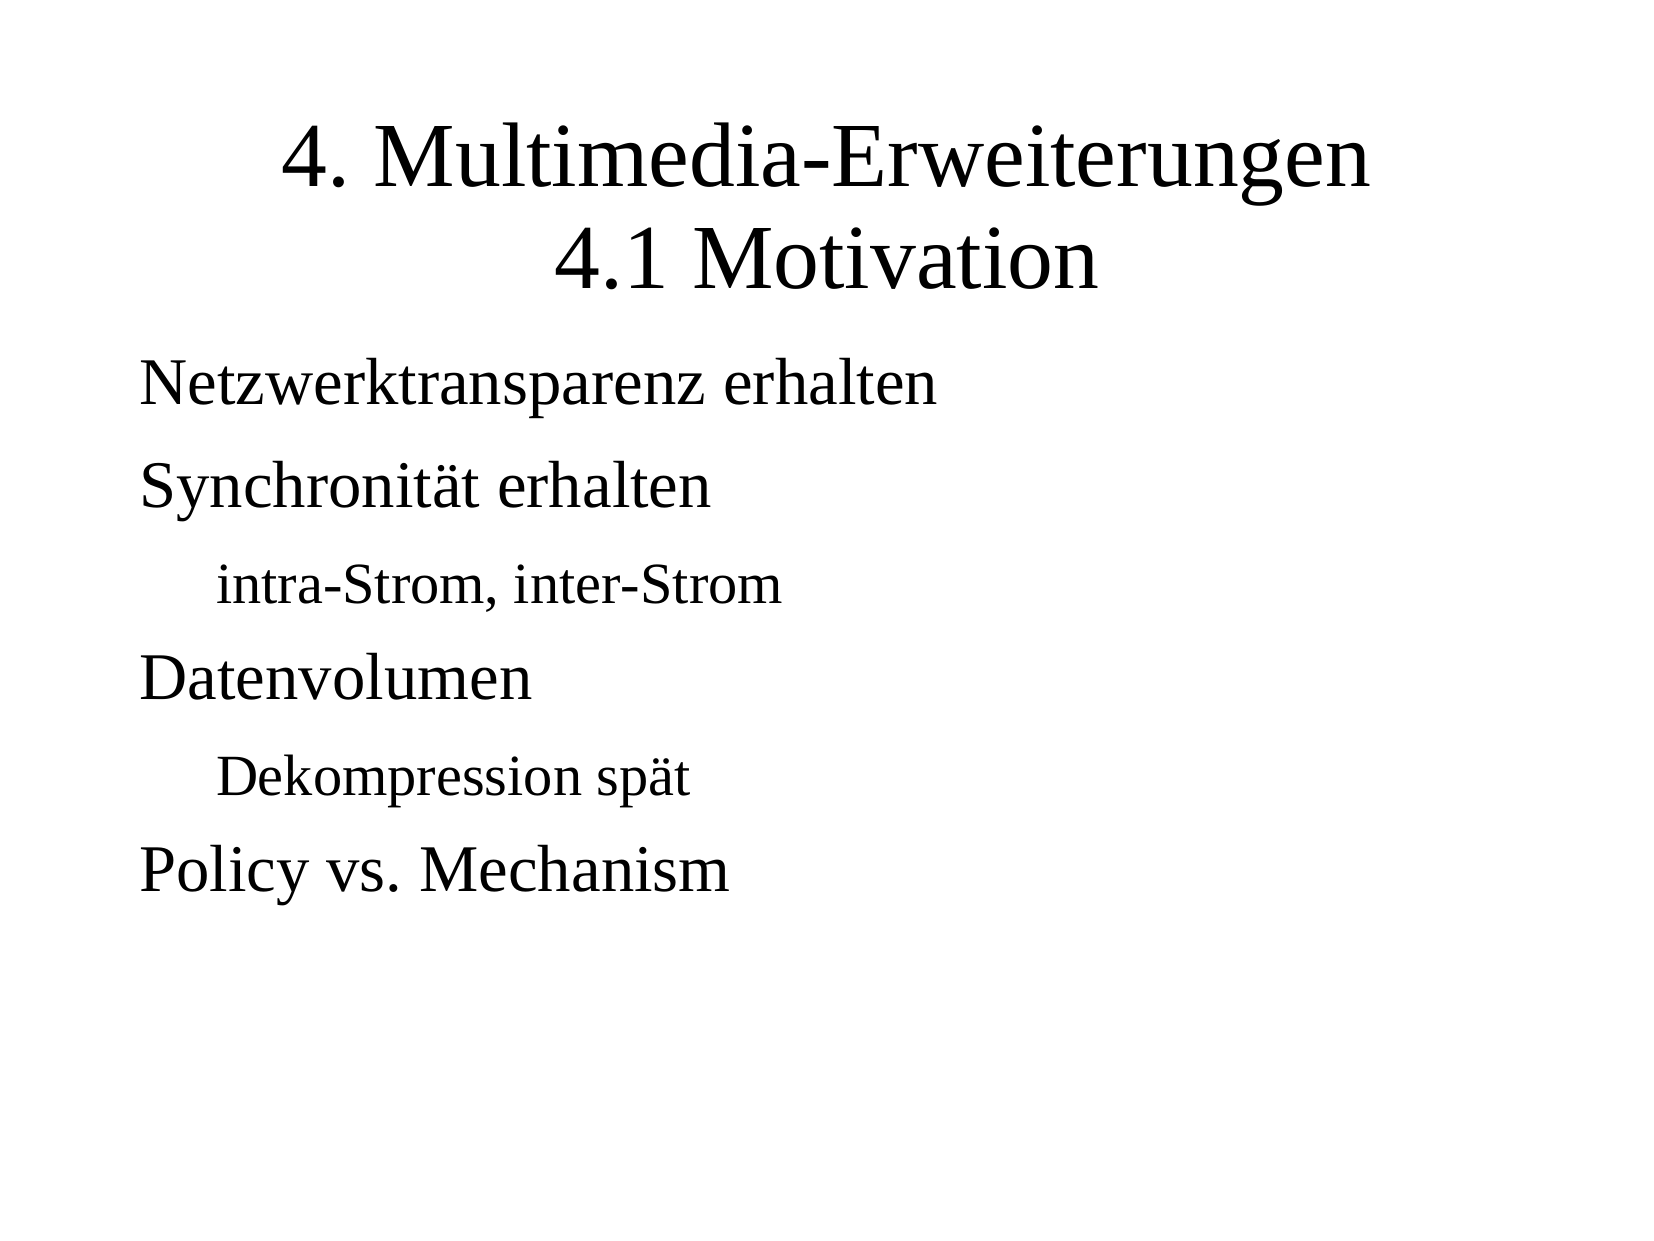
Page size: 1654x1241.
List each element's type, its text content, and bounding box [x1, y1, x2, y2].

list Netzwerktransparenz erhalten Synchronität erhalten intra-Strom, inter-Strom Datenvolumen Dekompression spät Policy vs. Mechanism [121, 344, 1534, 1127]
title 4. Multimedia-Erweiterungen 4.1 Motivation [121, 102, 1534, 311]
